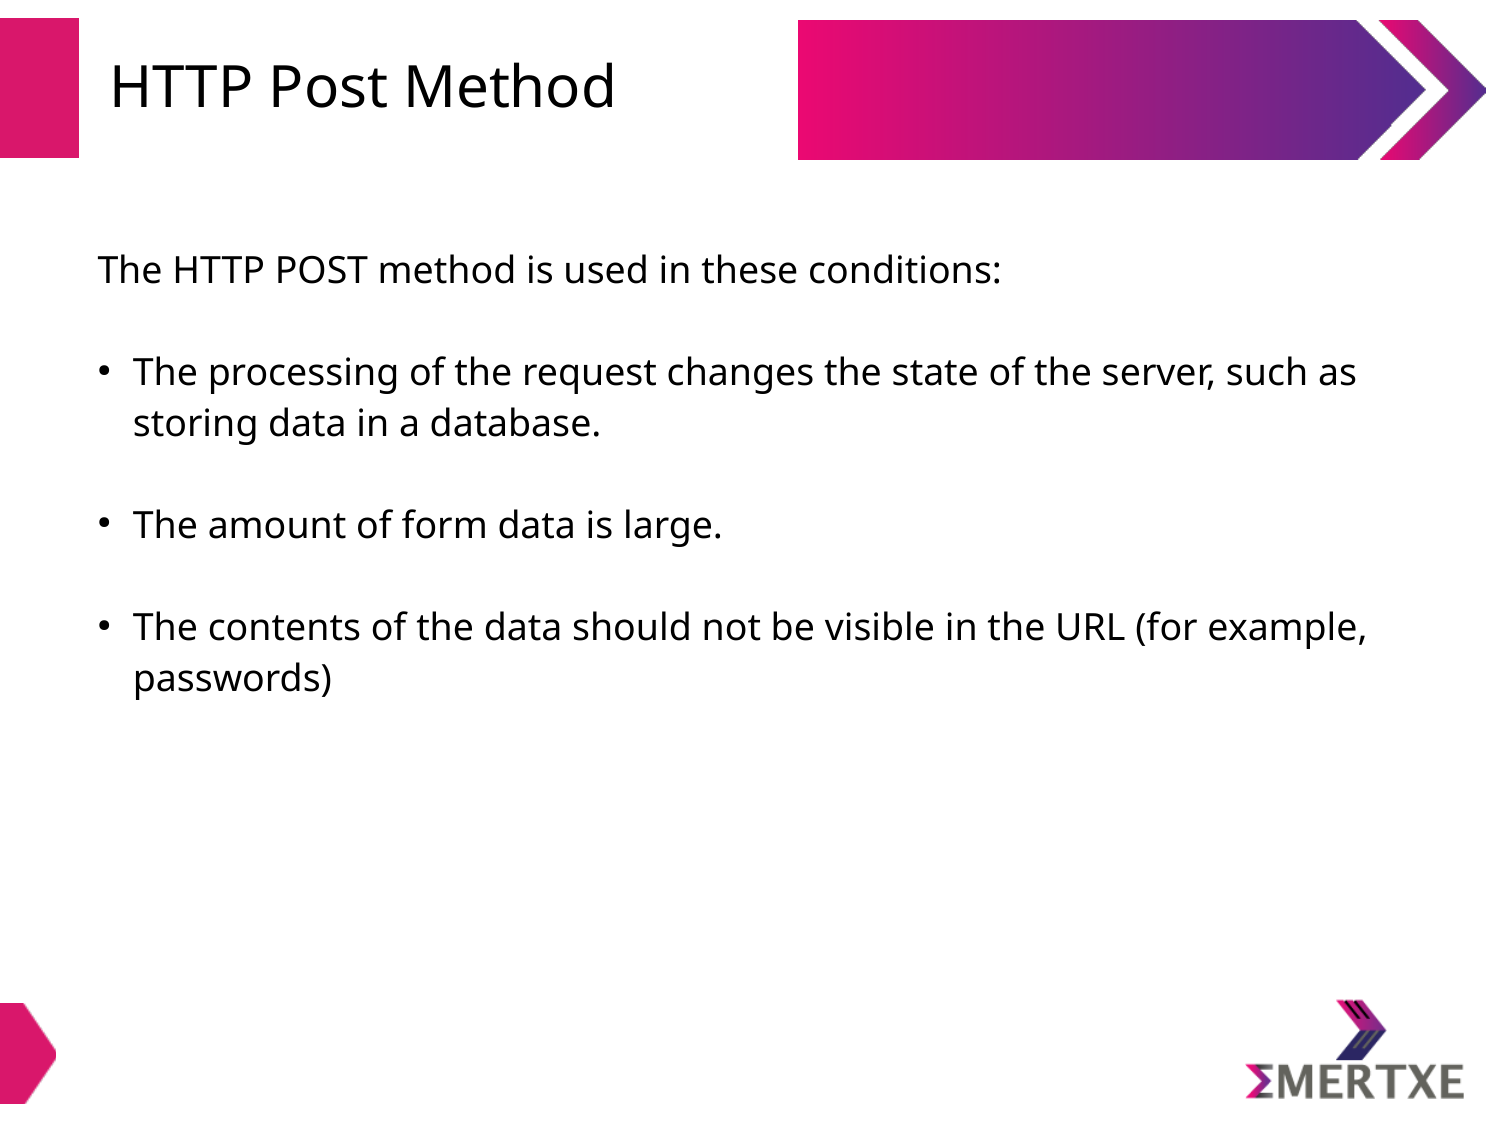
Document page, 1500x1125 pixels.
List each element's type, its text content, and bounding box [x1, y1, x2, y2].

text_box HTTP Post Method [94, 38, 709, 121]
picture [1245, 996, 1465, 1099]
text_box The HTTP POST method is used in these conditions: The processing of the request changes the state of the server, such as storing data in a database. The amount of form data is large. The contents of the data should not be visible in the URL (for example, passwords) [82, 236, 1441, 648]
picture [798, 20, 1486, 160]
